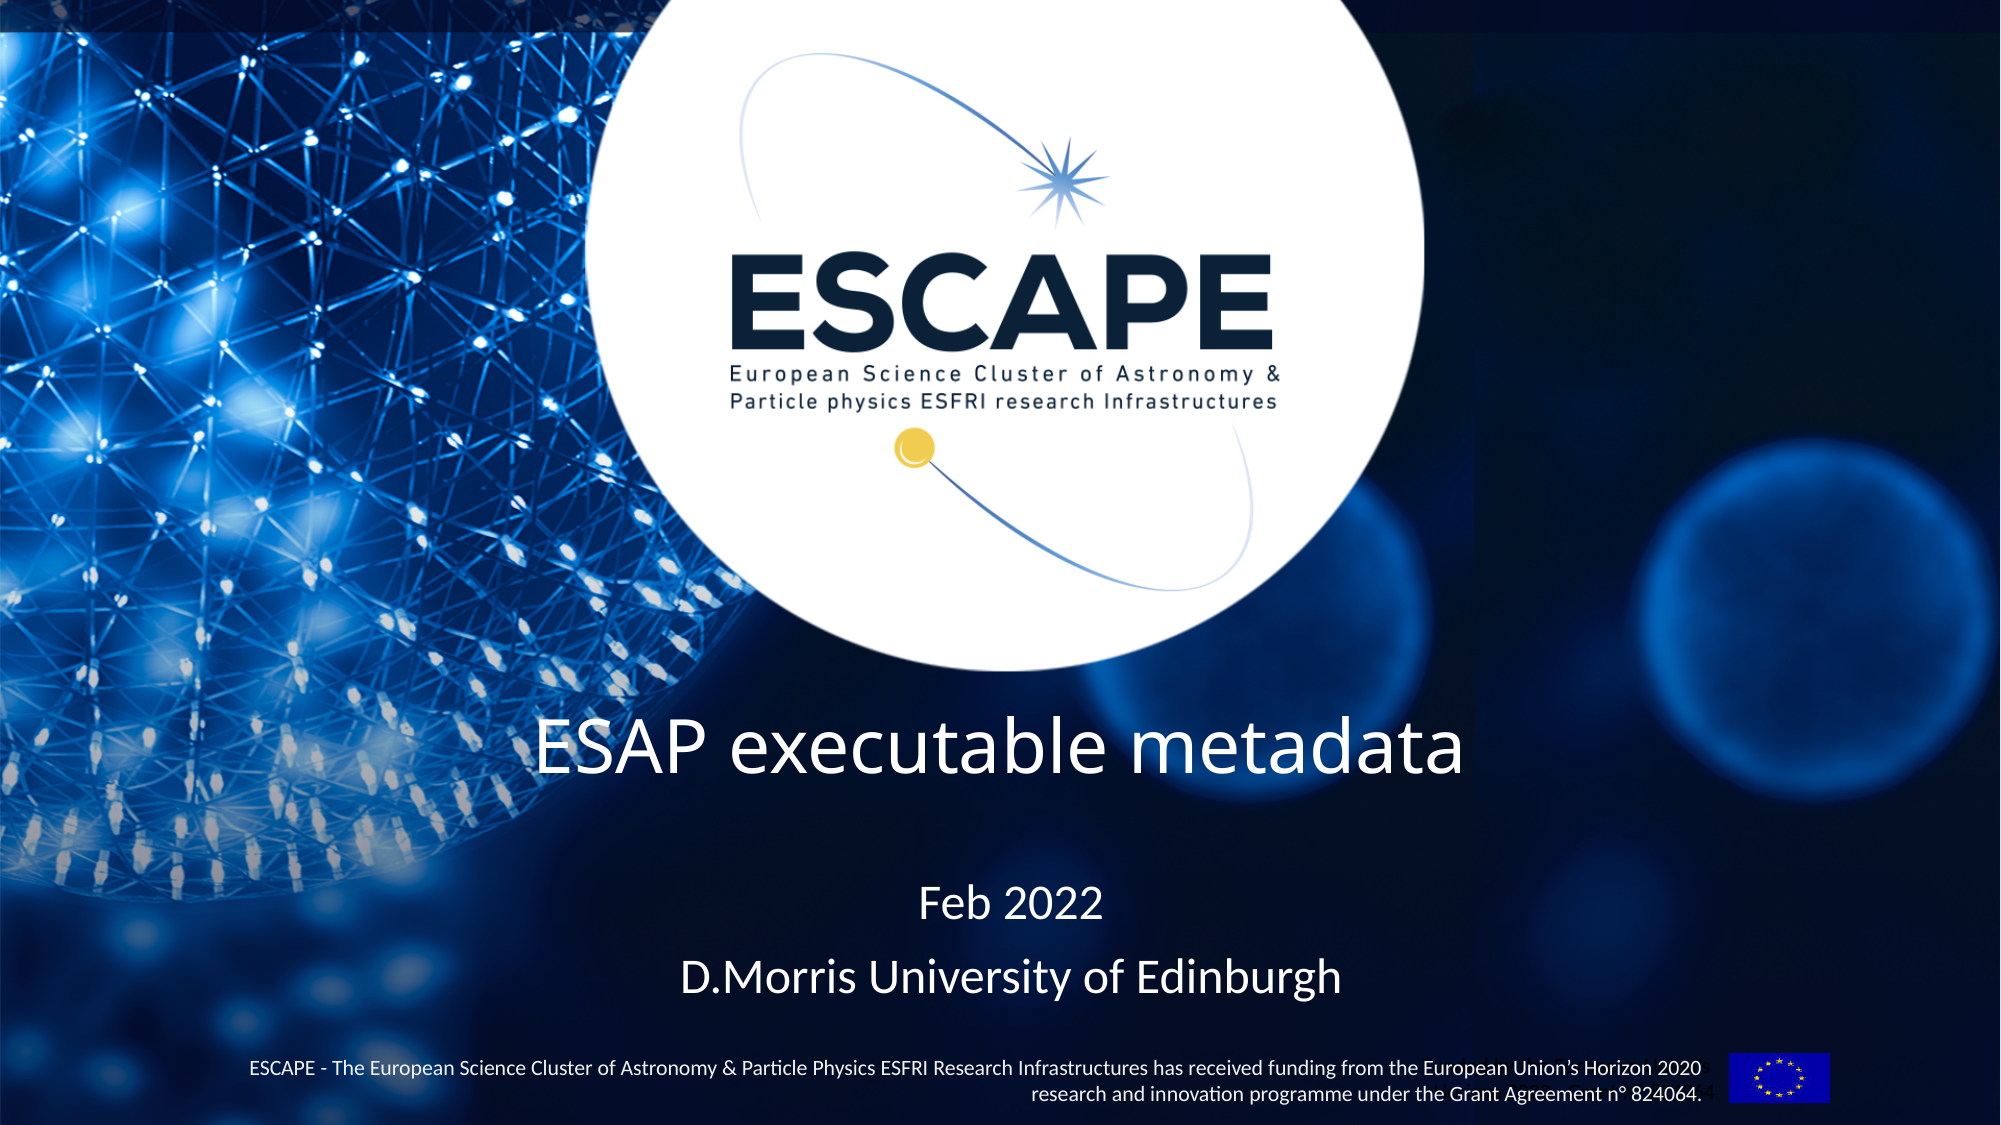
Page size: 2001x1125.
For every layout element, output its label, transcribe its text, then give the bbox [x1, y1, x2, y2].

picture [0, 0, 2001, 1125]
subtitle Feb 2022 D.Morris University of Edinburgh [448, 868, 1574, 1029]
title ESAP executable metadata [357, 679, 1642, 797]
